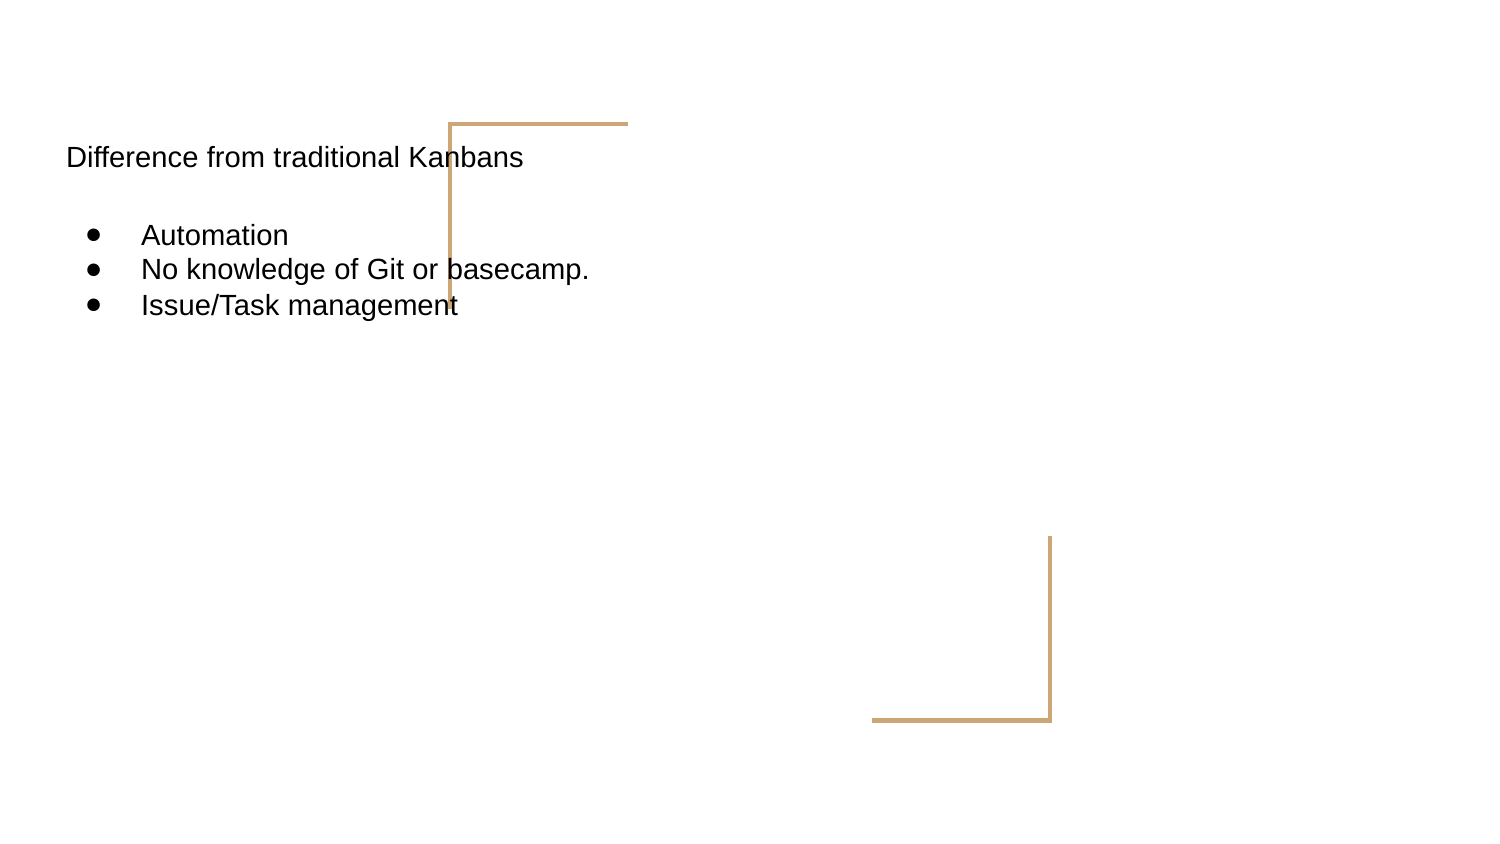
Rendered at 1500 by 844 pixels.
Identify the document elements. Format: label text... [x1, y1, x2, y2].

title Difference from traditional Kanbans [51, 51, 1449, 189]
list Automation No knowledge of Git or basecamp. Issue/Task management [51, 200, 1449, 752]
